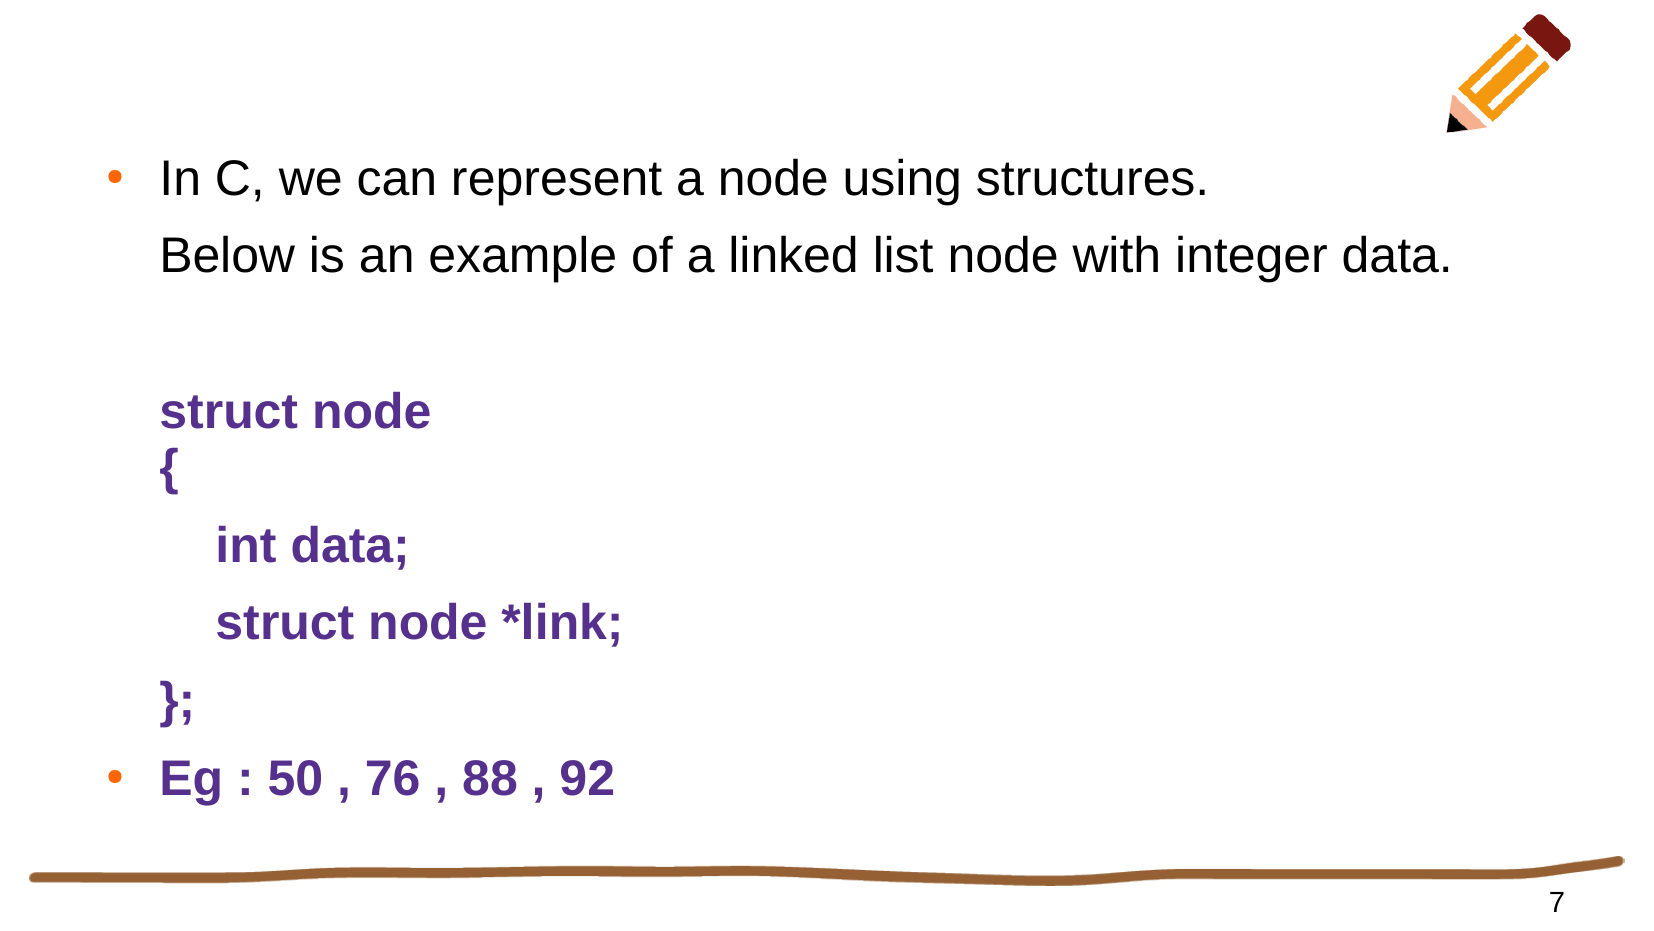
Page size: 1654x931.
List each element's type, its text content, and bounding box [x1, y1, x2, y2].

picture [29, 856, 1625, 886]
list In C, we can represent a node using structures. Below is an example of a linked list node with integer data. struct node { int data; struct node *link; }; Eg : 50 , 76 , 88 , 92 [88, 150, 1538, 857]
picture [1446, 14, 1571, 133]
